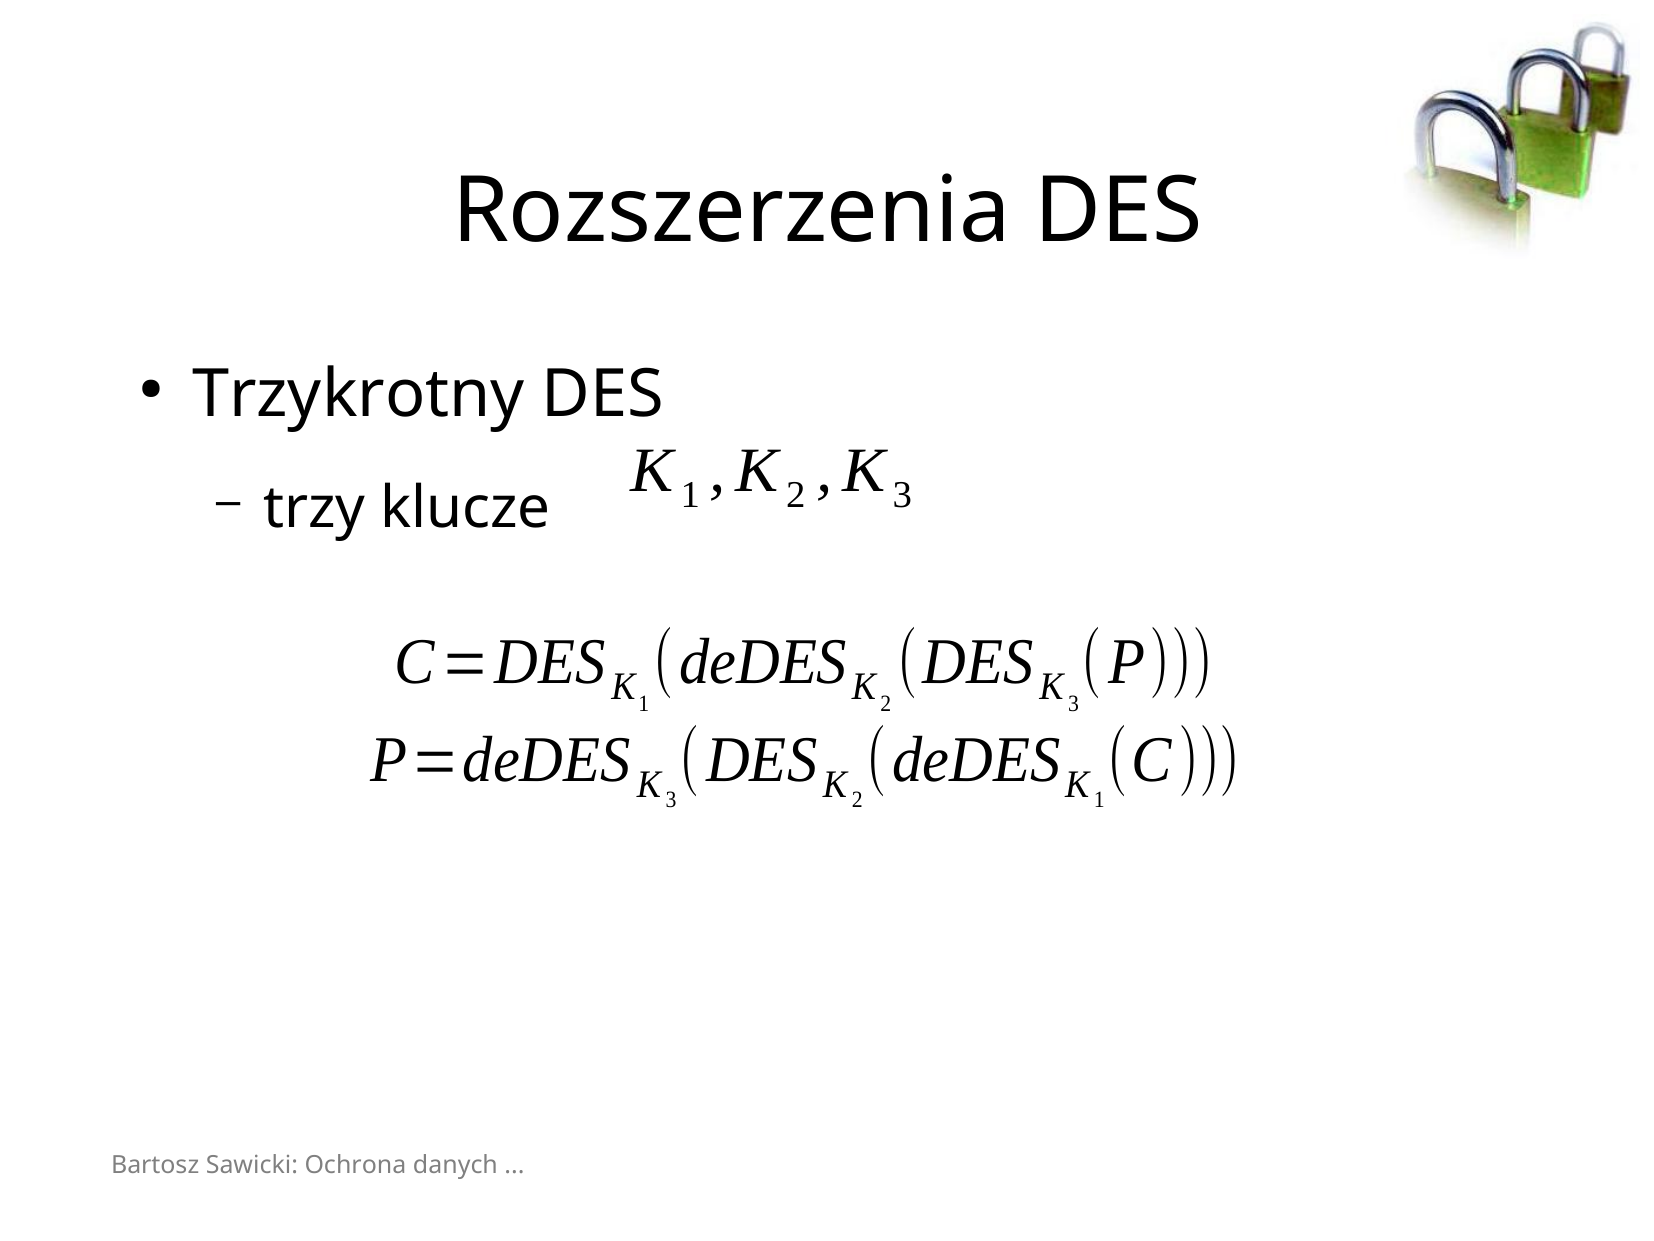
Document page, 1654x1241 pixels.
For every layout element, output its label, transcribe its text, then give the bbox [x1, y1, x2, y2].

chart [620, 432, 919, 519]
title Rozszerzenia DES [121, 102, 1534, 311]
chart [361, 623, 1247, 815]
picture [1385, 14, 1640, 266]
list Trzykrotny DES trzy klucze [121, 344, 1534, 1127]
